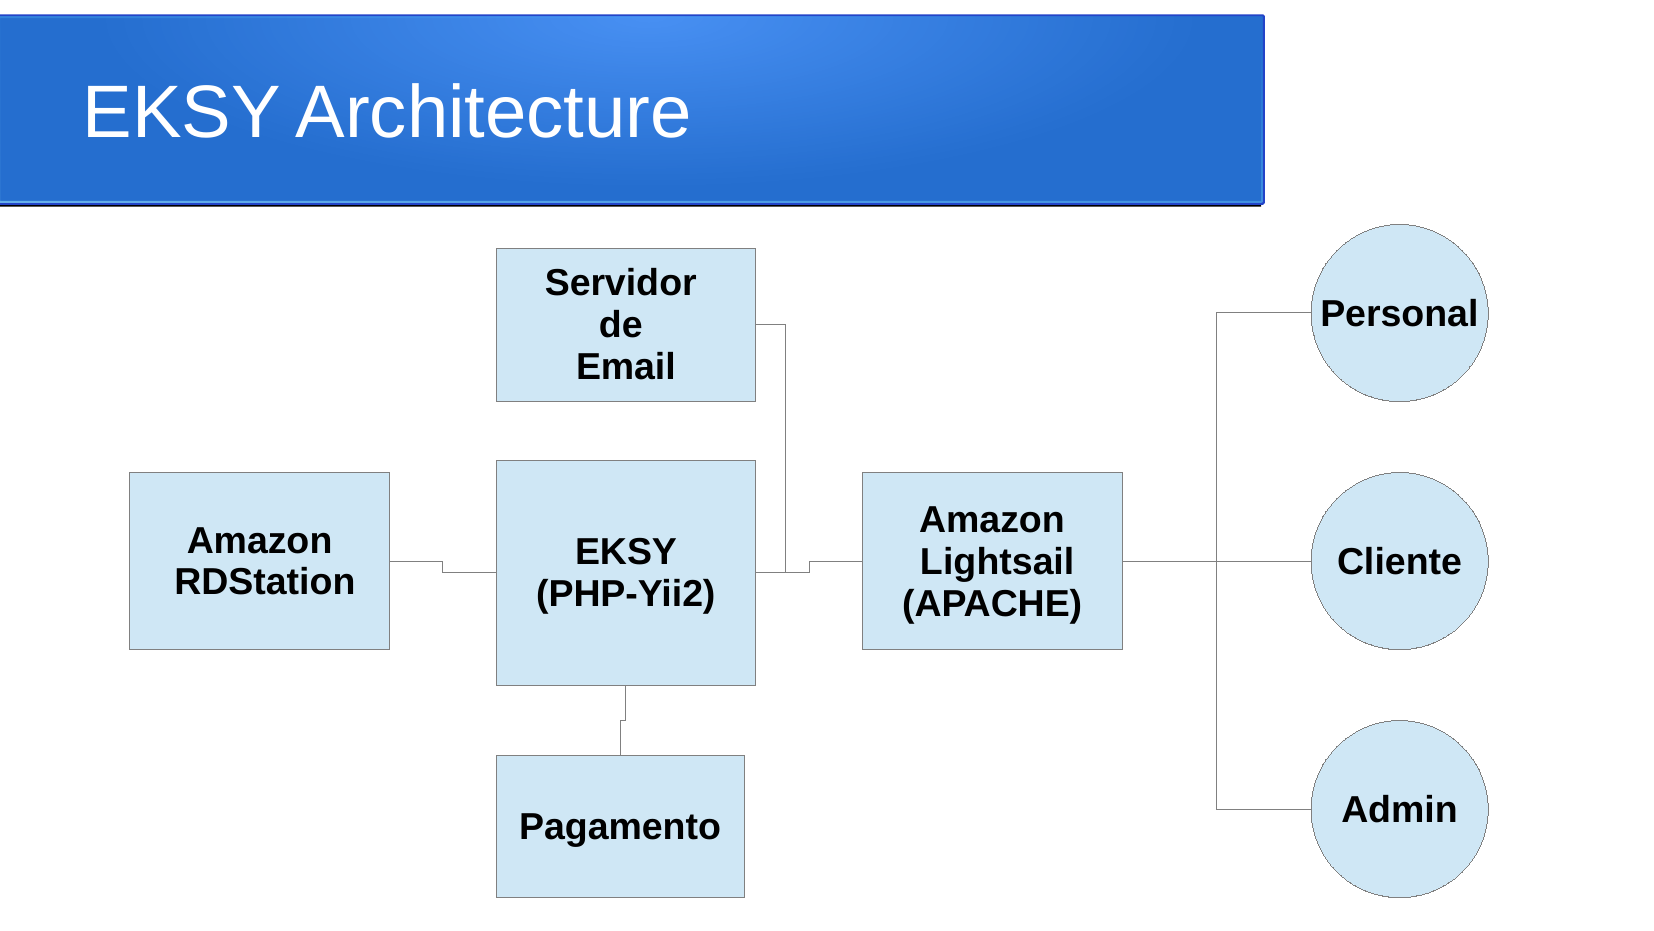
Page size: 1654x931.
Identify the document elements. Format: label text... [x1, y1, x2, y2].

text_box Cliente [1311, 472, 1489, 650]
text_box Amazon Lightsail (APACHE) [862, 472, 1123, 650]
text_box Personal [1311, 224, 1489, 402]
text_box Pagamento [496, 755, 745, 898]
text_box Servidor de Email [496, 248, 756, 402]
text_box Admin [1311, 720, 1489, 898]
text_box Amazon RDStation [129, 472, 390, 650]
text_box EKSY (PHP-Yii2) [496, 460, 756, 686]
title EKSY Architecture [82, 35, 1235, 189]
